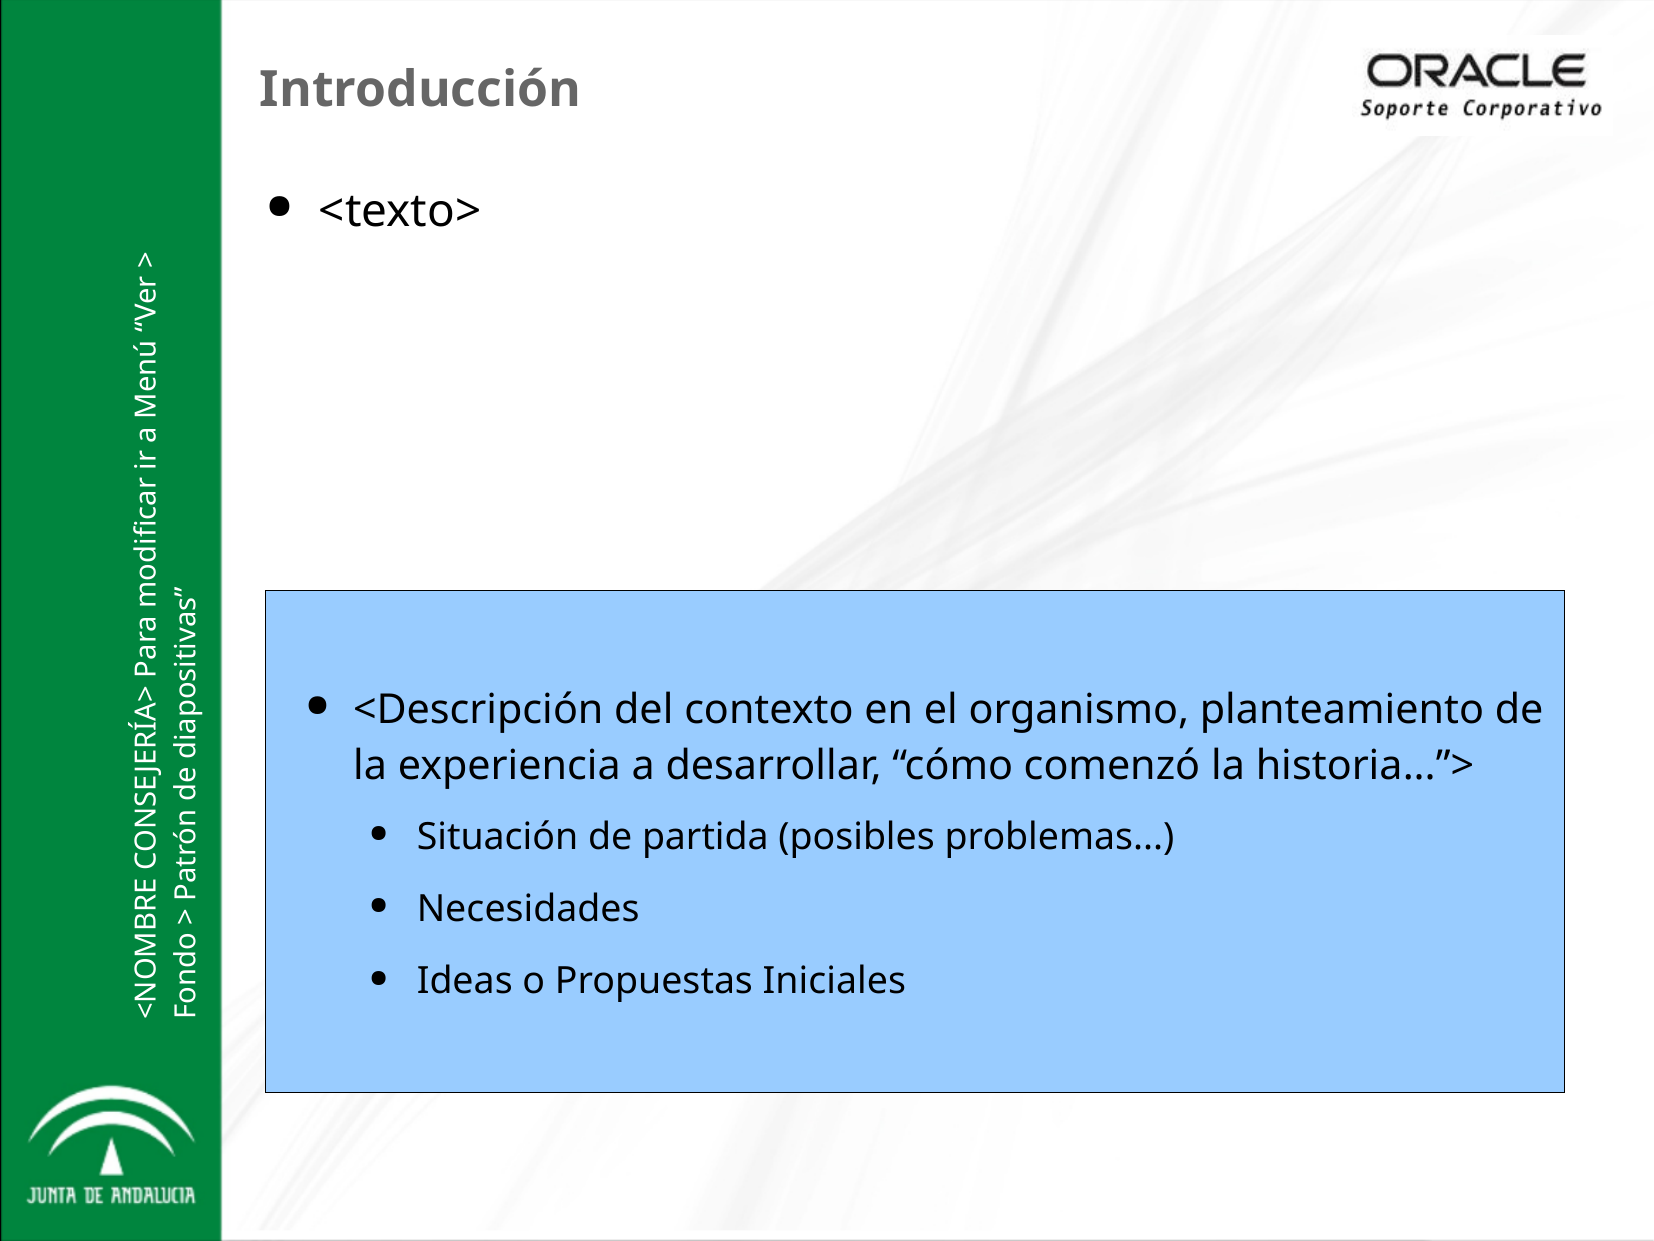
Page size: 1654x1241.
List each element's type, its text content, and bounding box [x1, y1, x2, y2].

title Introducción [259, 45, 1577, 129]
text_box [265, 590, 1565, 1093]
list <texto> [248, 177, 1565, 996]
picture [0, 0, 1654, 1241]
list <Descripción del contexto en el organismo, planteamiento de la experiencia a desarrollar, “cómo comenzó la historia...”> Situación de partida (posibles problemas...) Necesidades Ideas o Propuestas Iniciales [289, 679, 1548, 1026]
